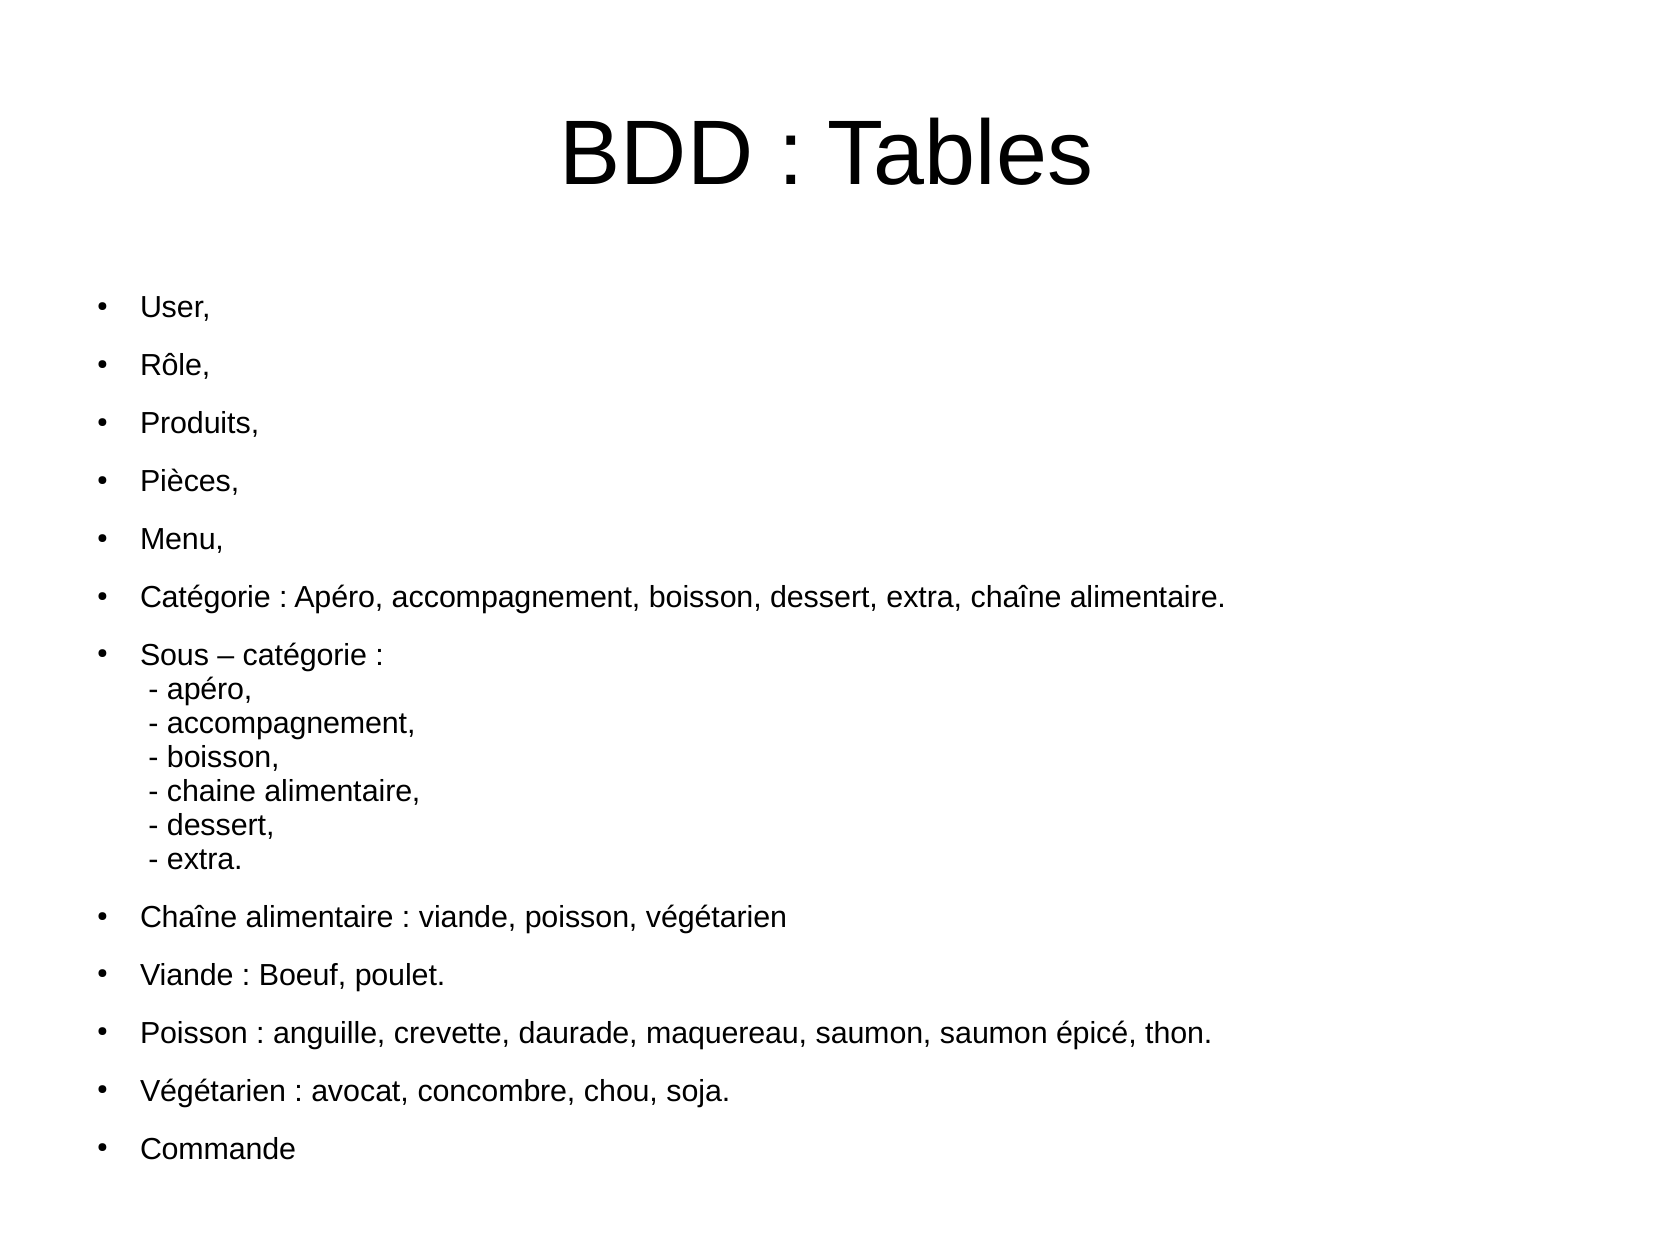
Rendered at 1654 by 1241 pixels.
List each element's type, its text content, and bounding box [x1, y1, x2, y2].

list User, Rôle, Produits, Pièces, Menu, Catégorie : Apéro, accompagnement, boisson, dessert, extra, chaîne alimentaire. Sous – catégorie : - apéro, - accompagnement, - boisson, - chaine alimentaire, - dessert, - extra. Chaîne alimentaire : viande, poisson, végétarien Viande : Boeuf, poulet. Poisson : anguille, crevette, daurade, maquereau, saumon, saumon épicé, thon. Végétarien : avocat, concombre, chou, soja. Commande [82, 290, 1571, 1170]
title BDD : Tables [82, 49, 1571, 257]
